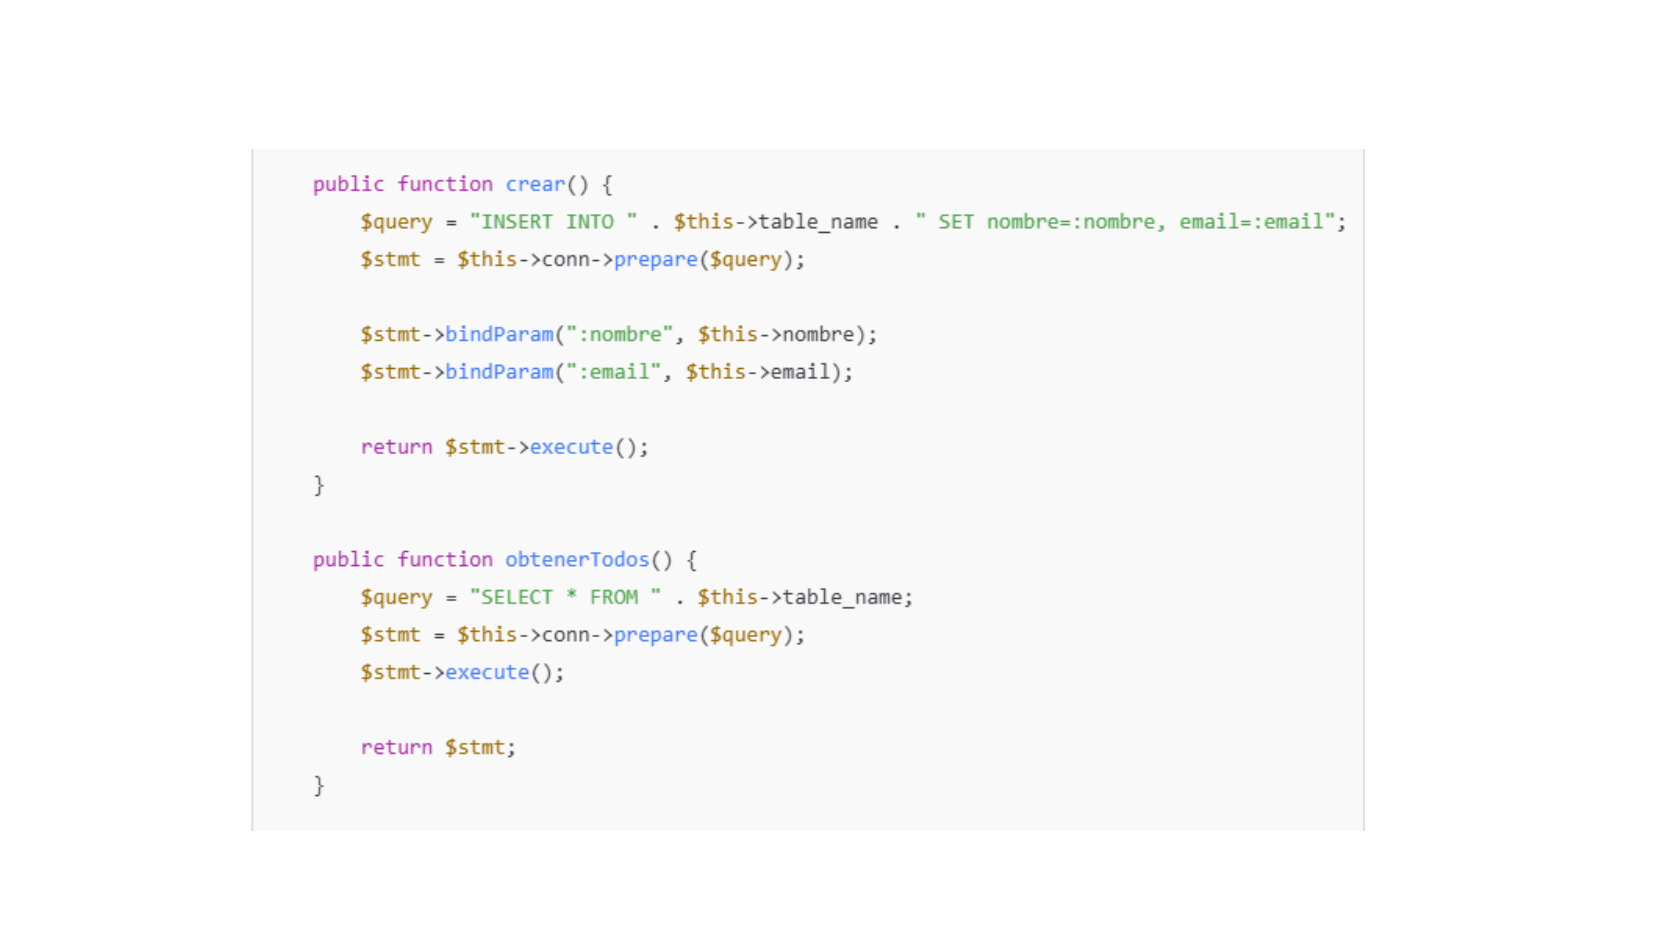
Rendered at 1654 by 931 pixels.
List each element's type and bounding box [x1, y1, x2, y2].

picture [222, 149, 1448, 831]
